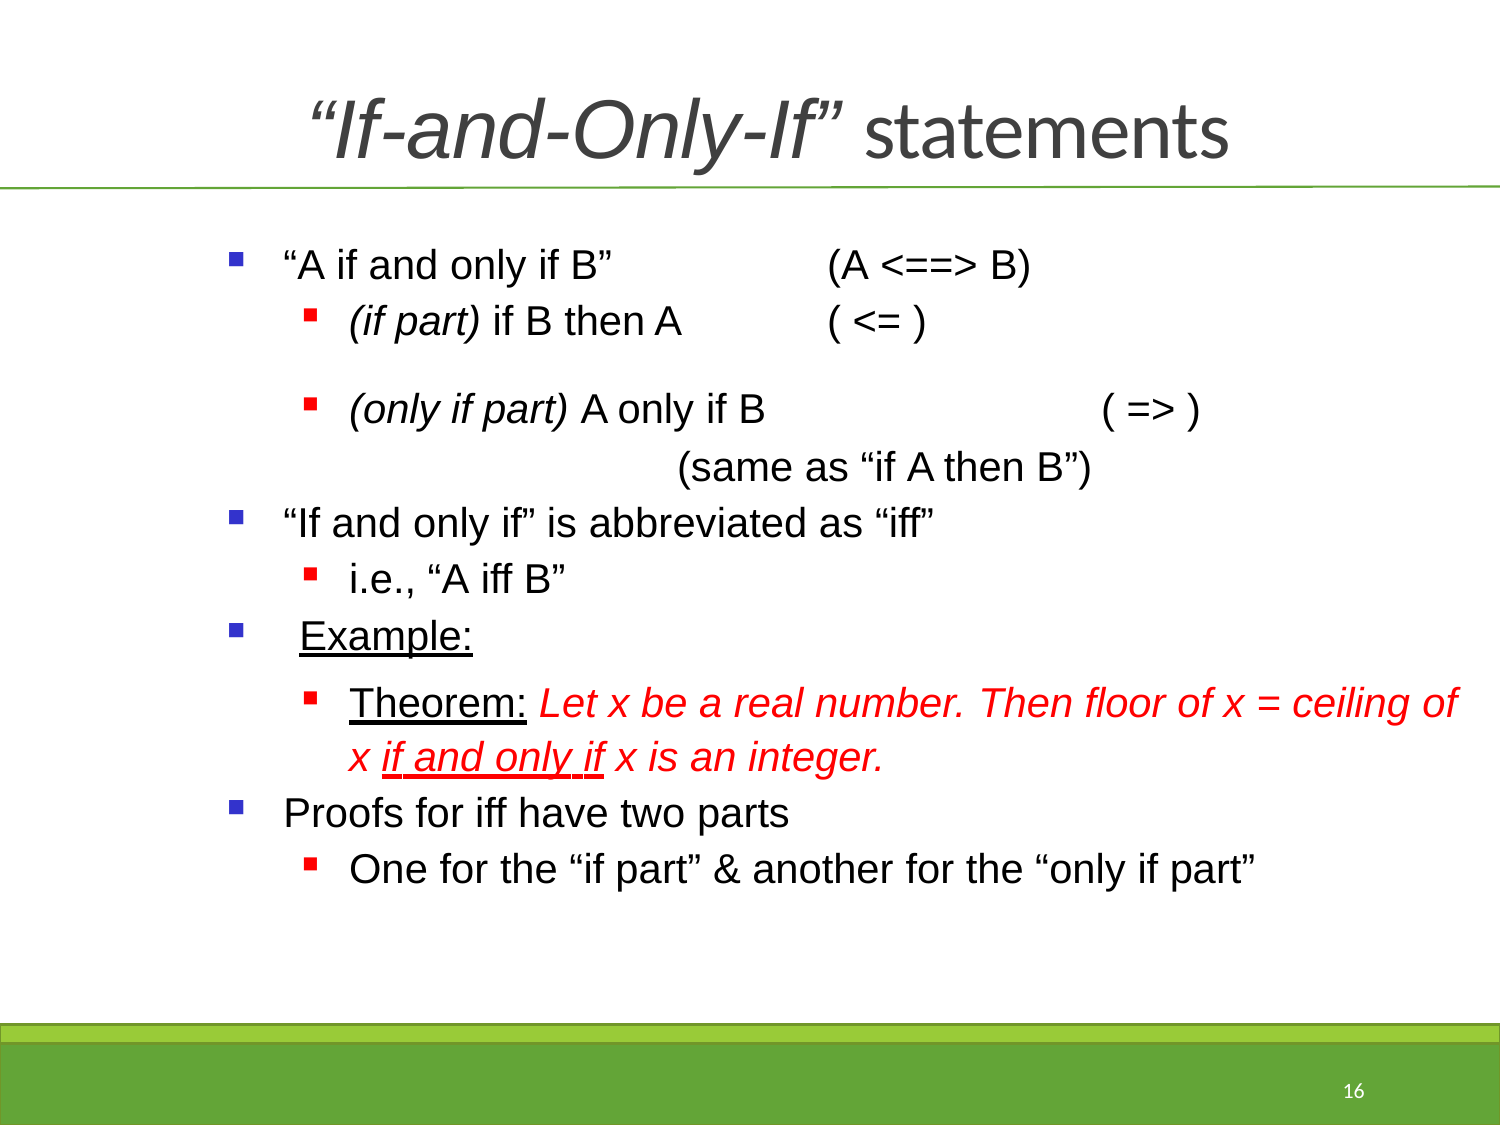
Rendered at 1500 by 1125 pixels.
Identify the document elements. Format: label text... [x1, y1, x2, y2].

text_box (A <==> B) ( <= ) [825, 237, 1115, 344]
text_box “A if and only if B” (if part) if B then A [224, 237, 754, 344]
title “If-and-Only-If” statements [78, 0, 1429, 176]
text_box (only if part) A only if B ( => ) (same as “if A then B”) “If and only if” is abbreviated as “iff” i.e., “A iff B” Example: Theorem: Let x be a real number. Then floor of x = ceiling of x if and only if x is an integer. Proofs for iff have two parts One for the “if part” & another for the “only if part” [225, 375, 1470, 893]
